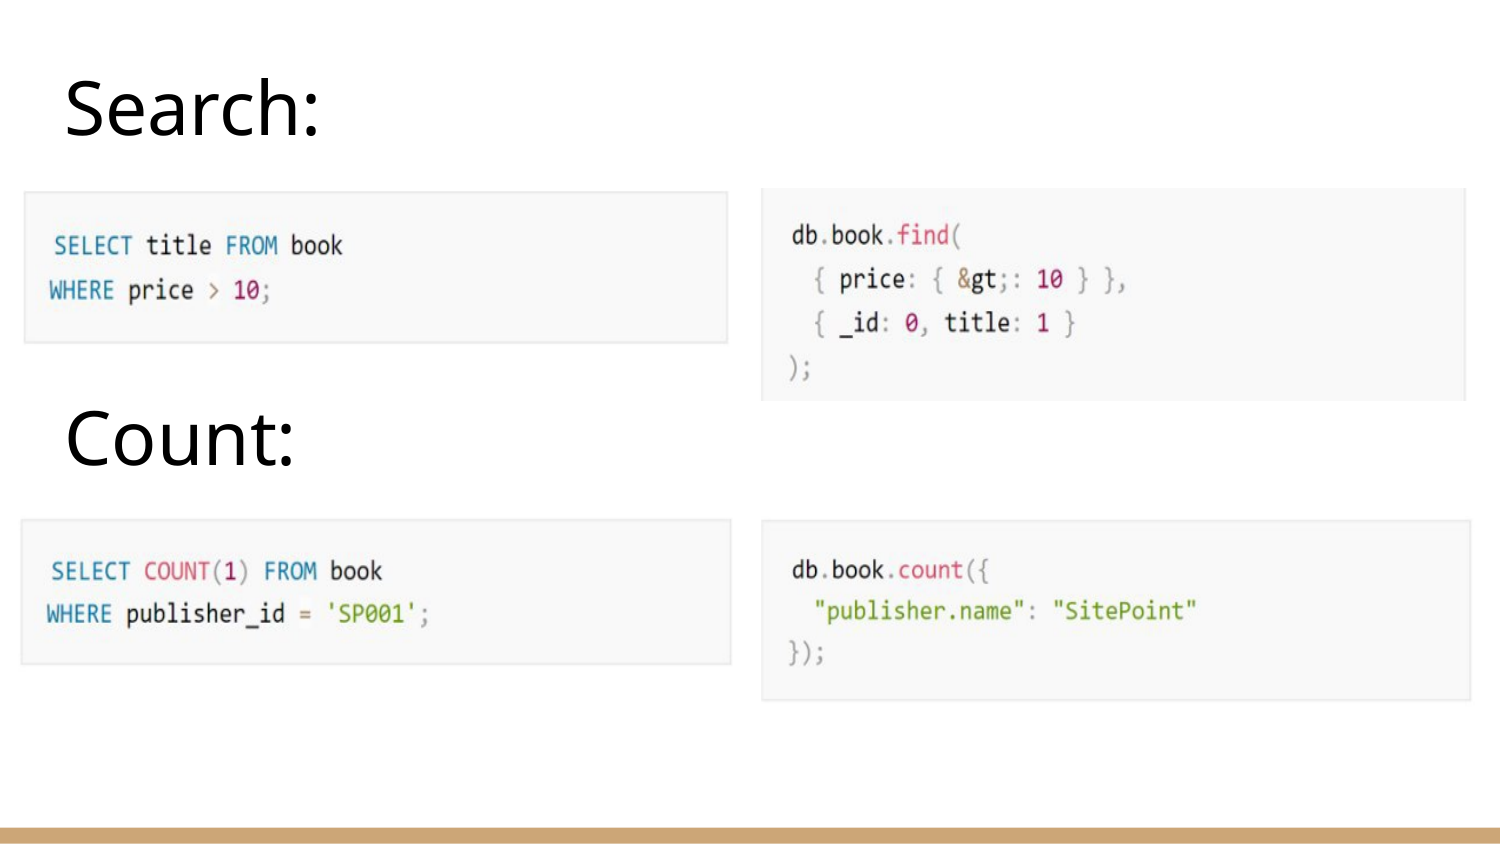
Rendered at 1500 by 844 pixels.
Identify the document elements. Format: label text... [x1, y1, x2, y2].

picture [759, 188, 1469, 401]
picture [759, 516, 1477, 707]
picture [22, 190, 732, 347]
picture [18, 515, 736, 672]
title Count: [49, 385, 348, 496]
title Search: [49, 56, 348, 166]
